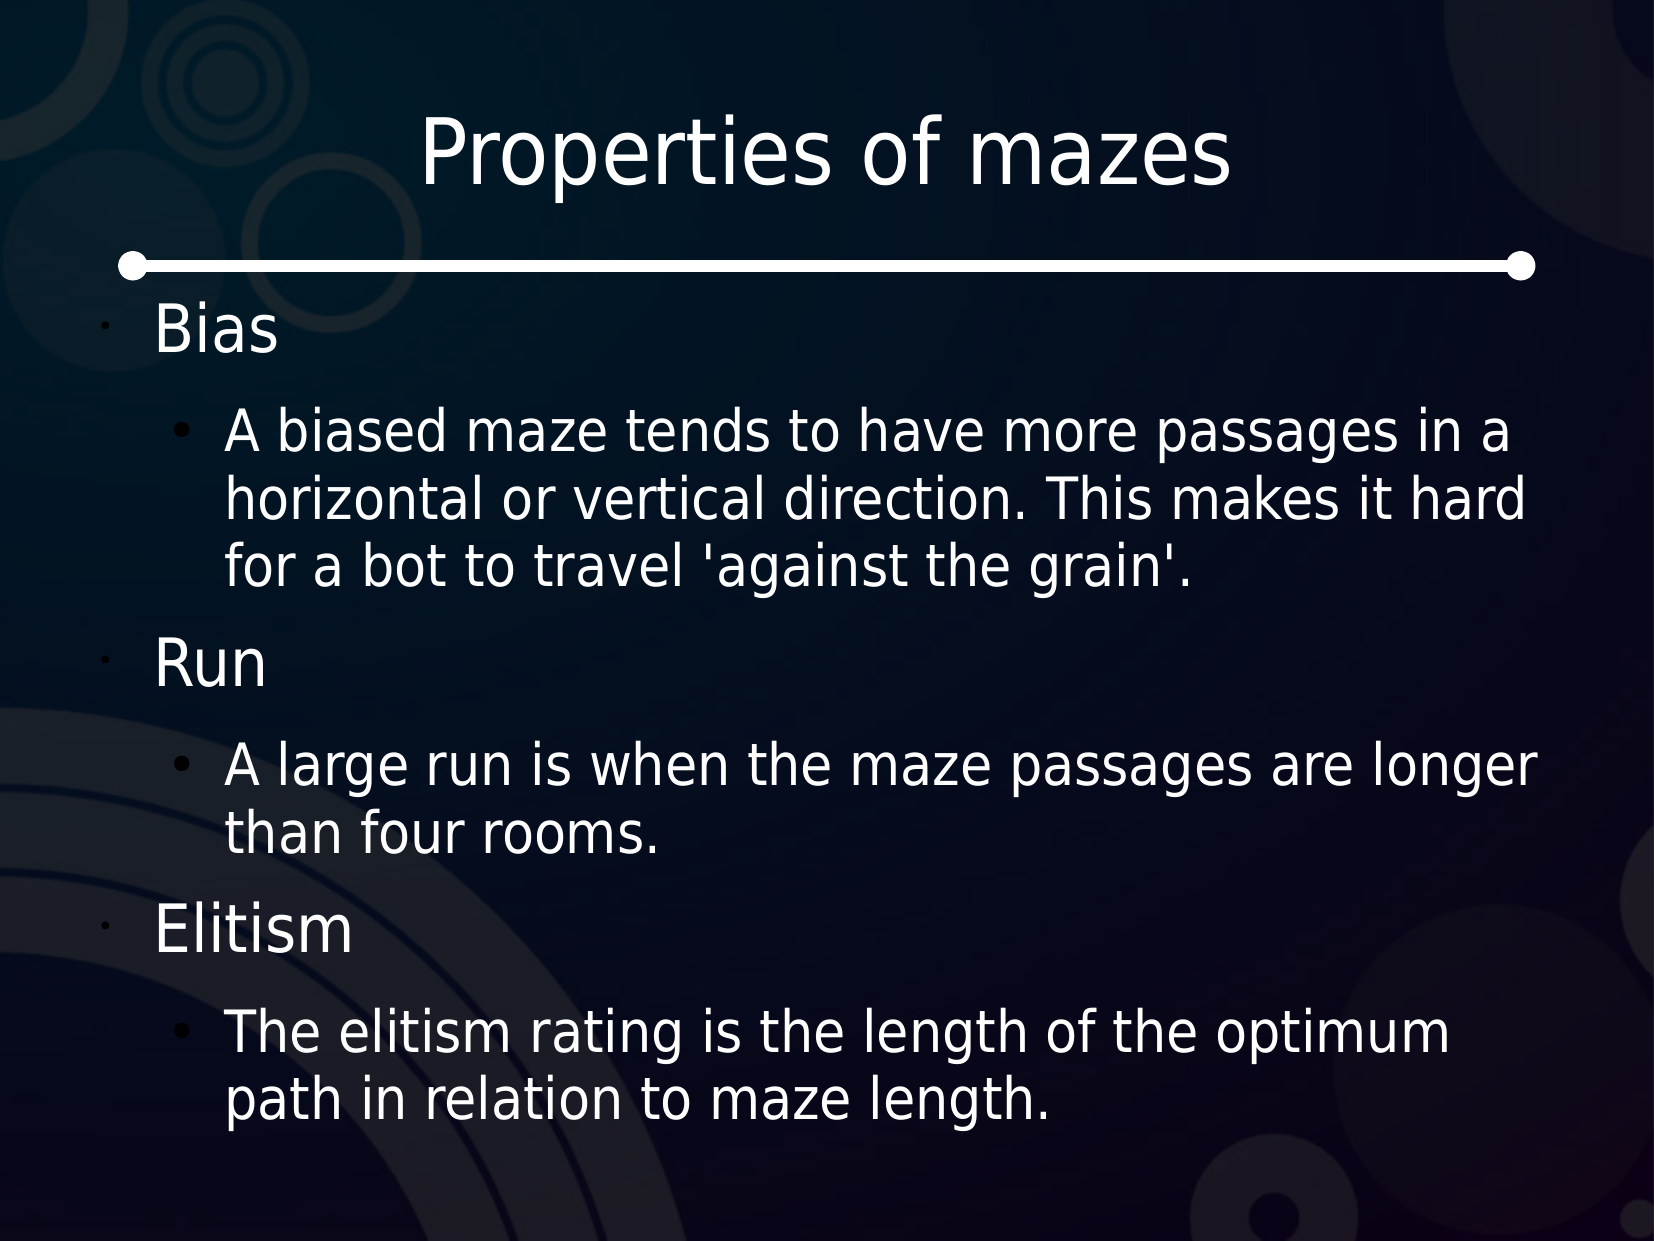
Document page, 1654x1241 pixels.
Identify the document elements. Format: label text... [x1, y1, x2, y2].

title Properties of mazes [82, 56, 1571, 250]
list Bias A biased maze tends to have more passages in a horizontal or vertical direction. This makes it hard for a bot to travel 'against the grain'. Run A large run is when the maze passages are longer than four rooms. Elitism The elitism rating is the length of the optimum path in relation to maze length. [82, 290, 1571, 1235]
picture [0, 0, 1654, 1241]
